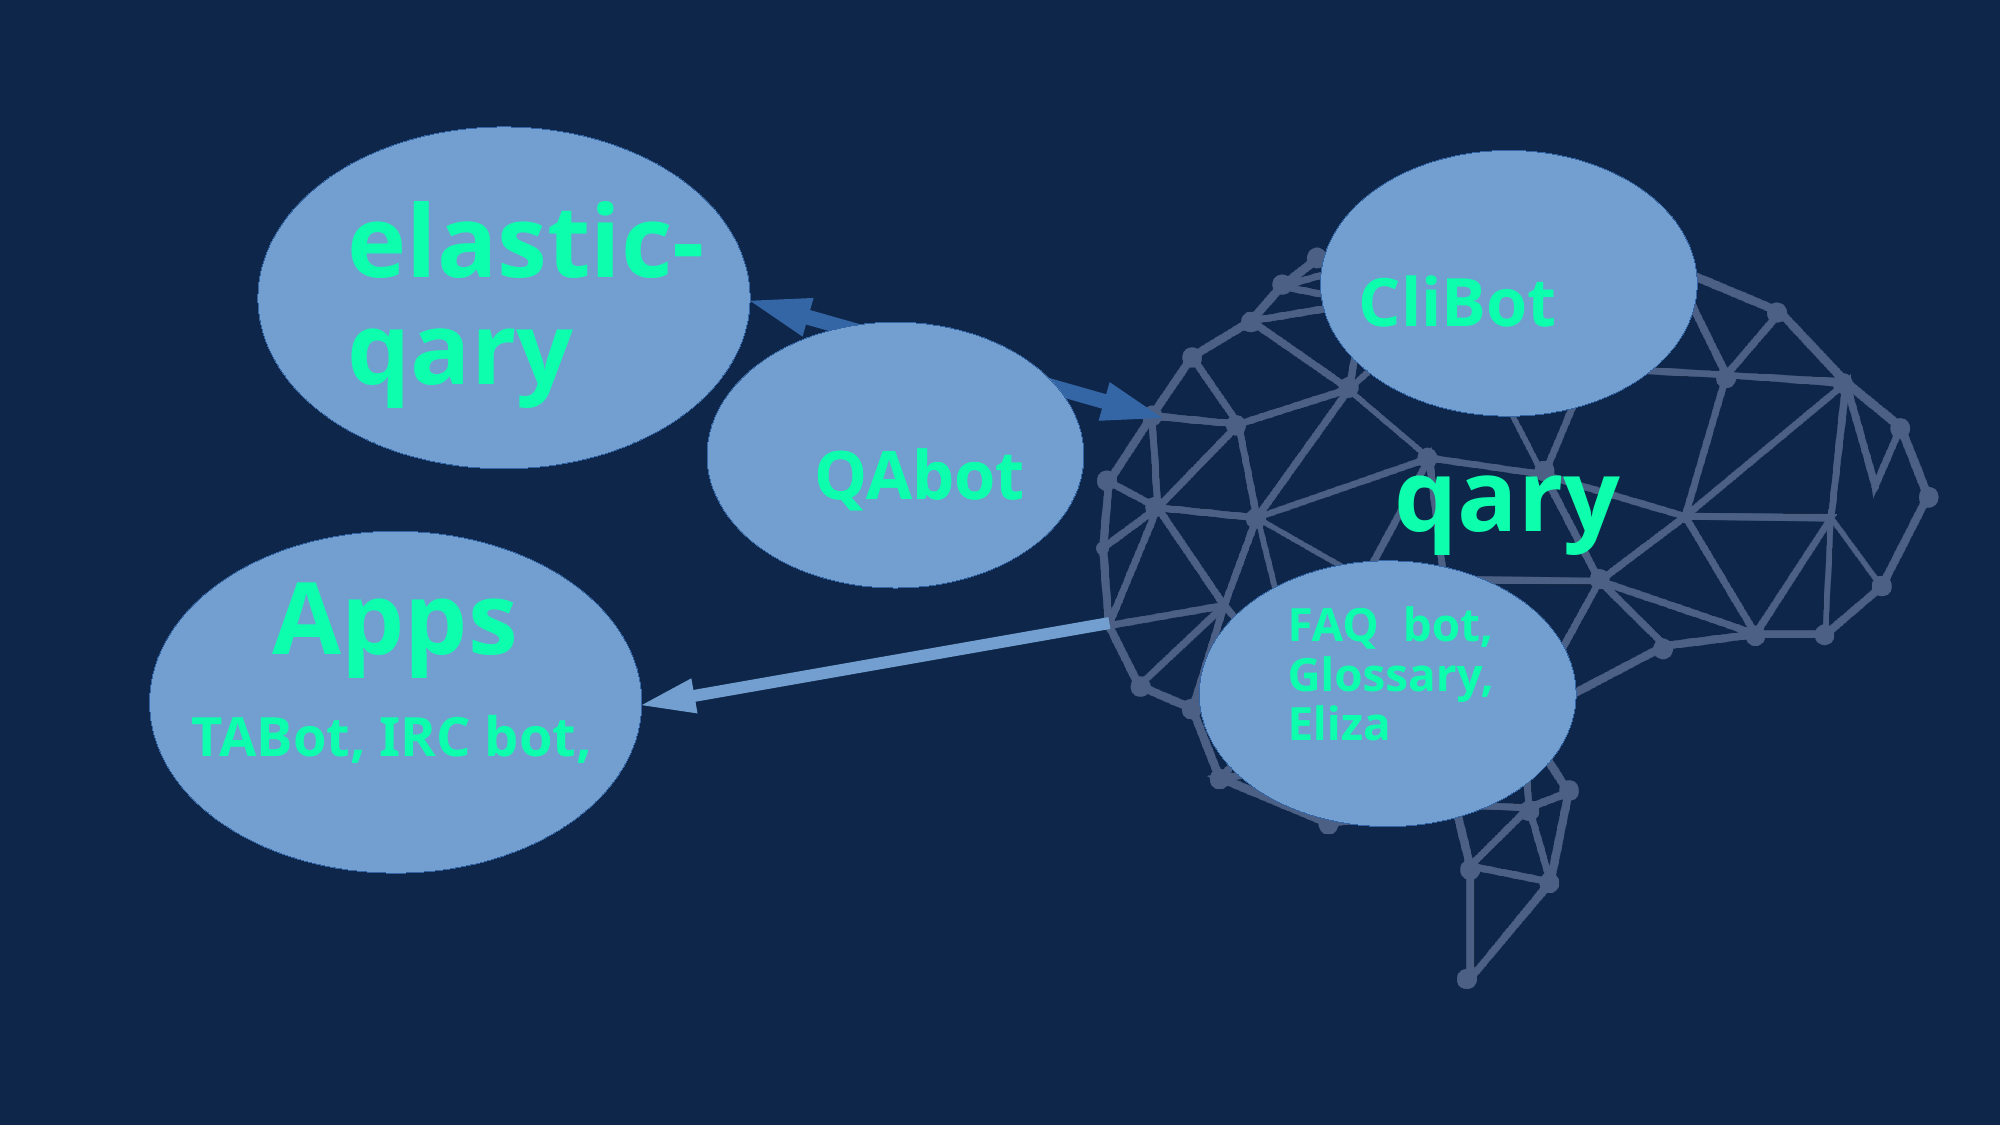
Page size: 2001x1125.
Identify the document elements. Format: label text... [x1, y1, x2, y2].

text_box [289, 531, 502, 548]
title qary [1379, 457, 1641, 561]
text_box [203, 809, 588, 874]
picture [1095, 216, 1939, 989]
text_box [1344, 348, 1674, 417]
text_box [1320, 150, 1689, 347]
text_box [149, 561, 642, 790]
title QAbot [799, 417, 1061, 522]
text_box [707, 322, 1084, 589]
title elastic-qary [332, 195, 737, 415]
text_box [1199, 560, 1577, 827]
text_box [257, 126, 701, 469]
title FAQ bot, Glossary, Eliza [1272, 654, 1534, 759]
text_box TABot, IRC bot, [177, 691, 607, 809]
text_box [737, 242, 751, 353]
title CliBot [1343, 244, 1846, 348]
title Apps [257, 548, 582, 684]
